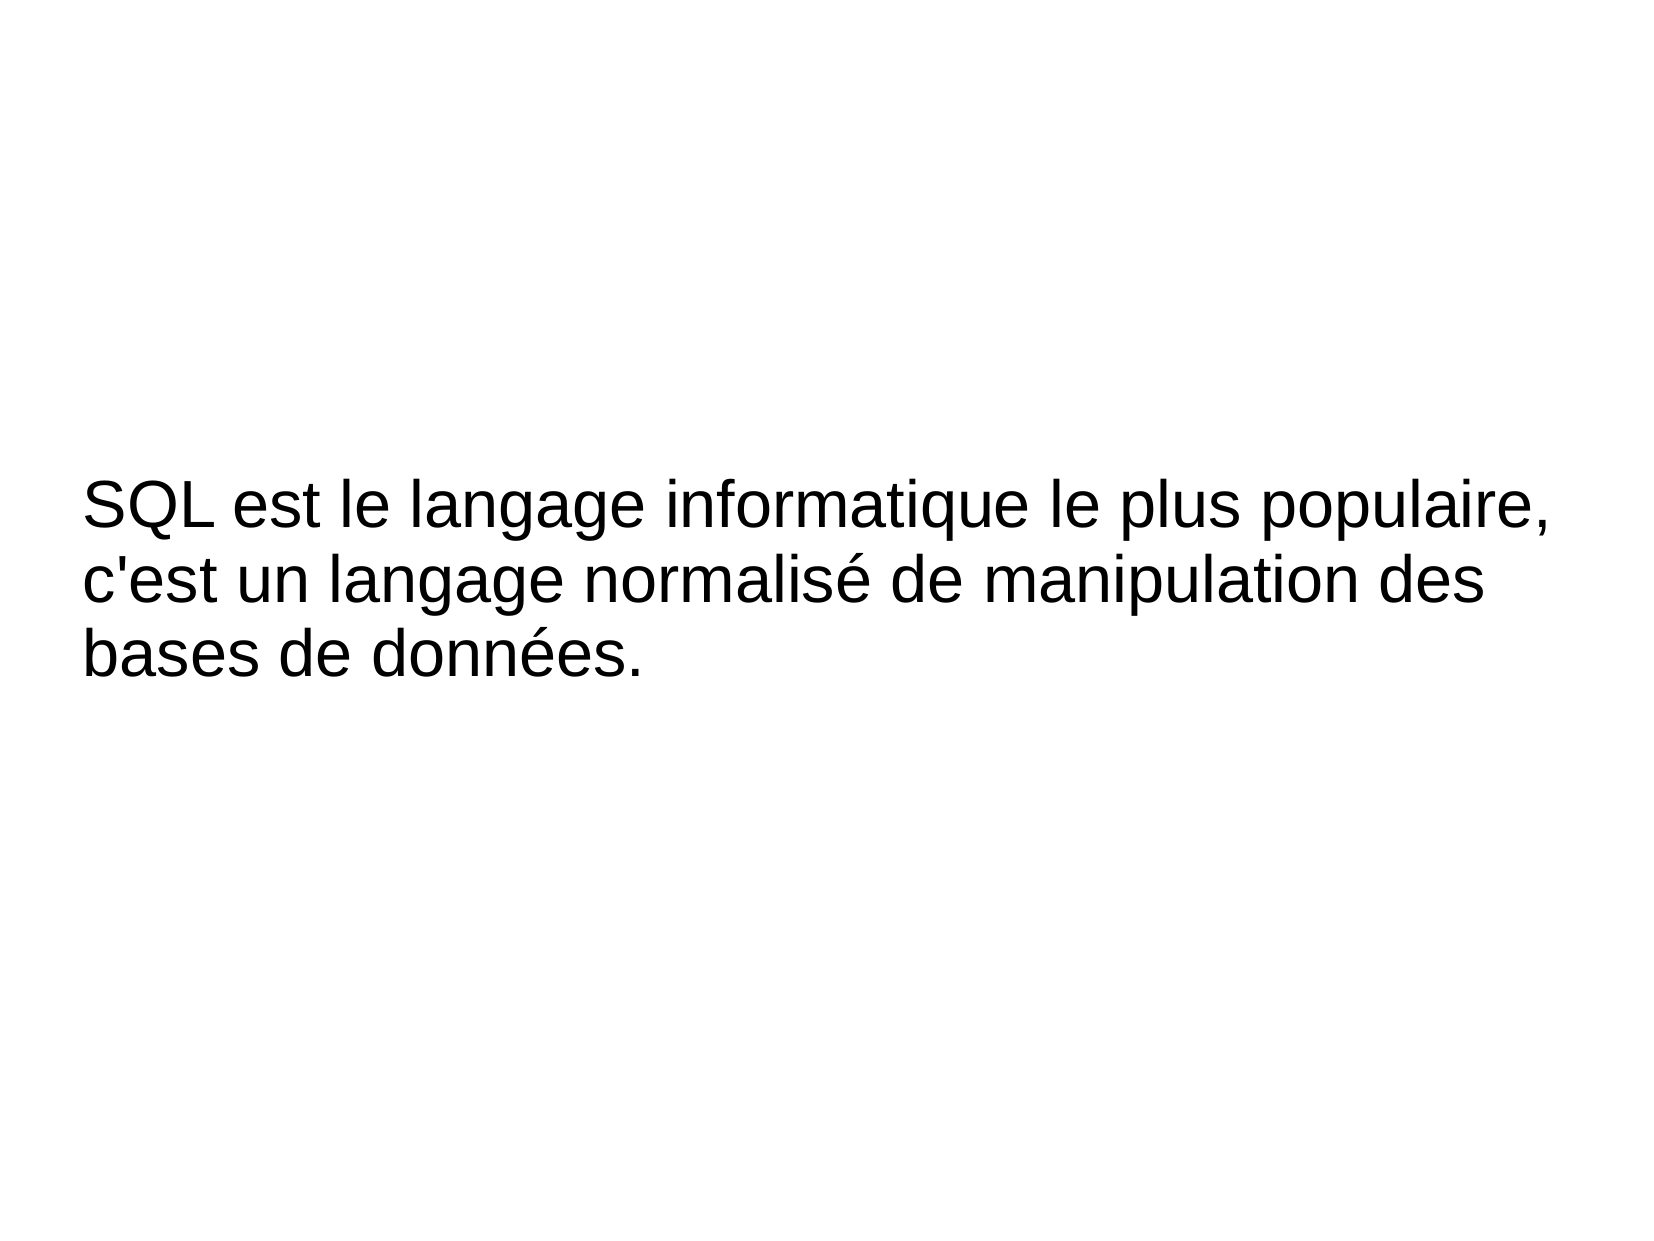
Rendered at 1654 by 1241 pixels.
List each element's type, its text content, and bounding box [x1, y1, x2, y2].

subtitle SQL est le langage informatique le plus populaire, c'est un langage normalisé de manipulation des bases de données. [82, 49, 1571, 1109]
